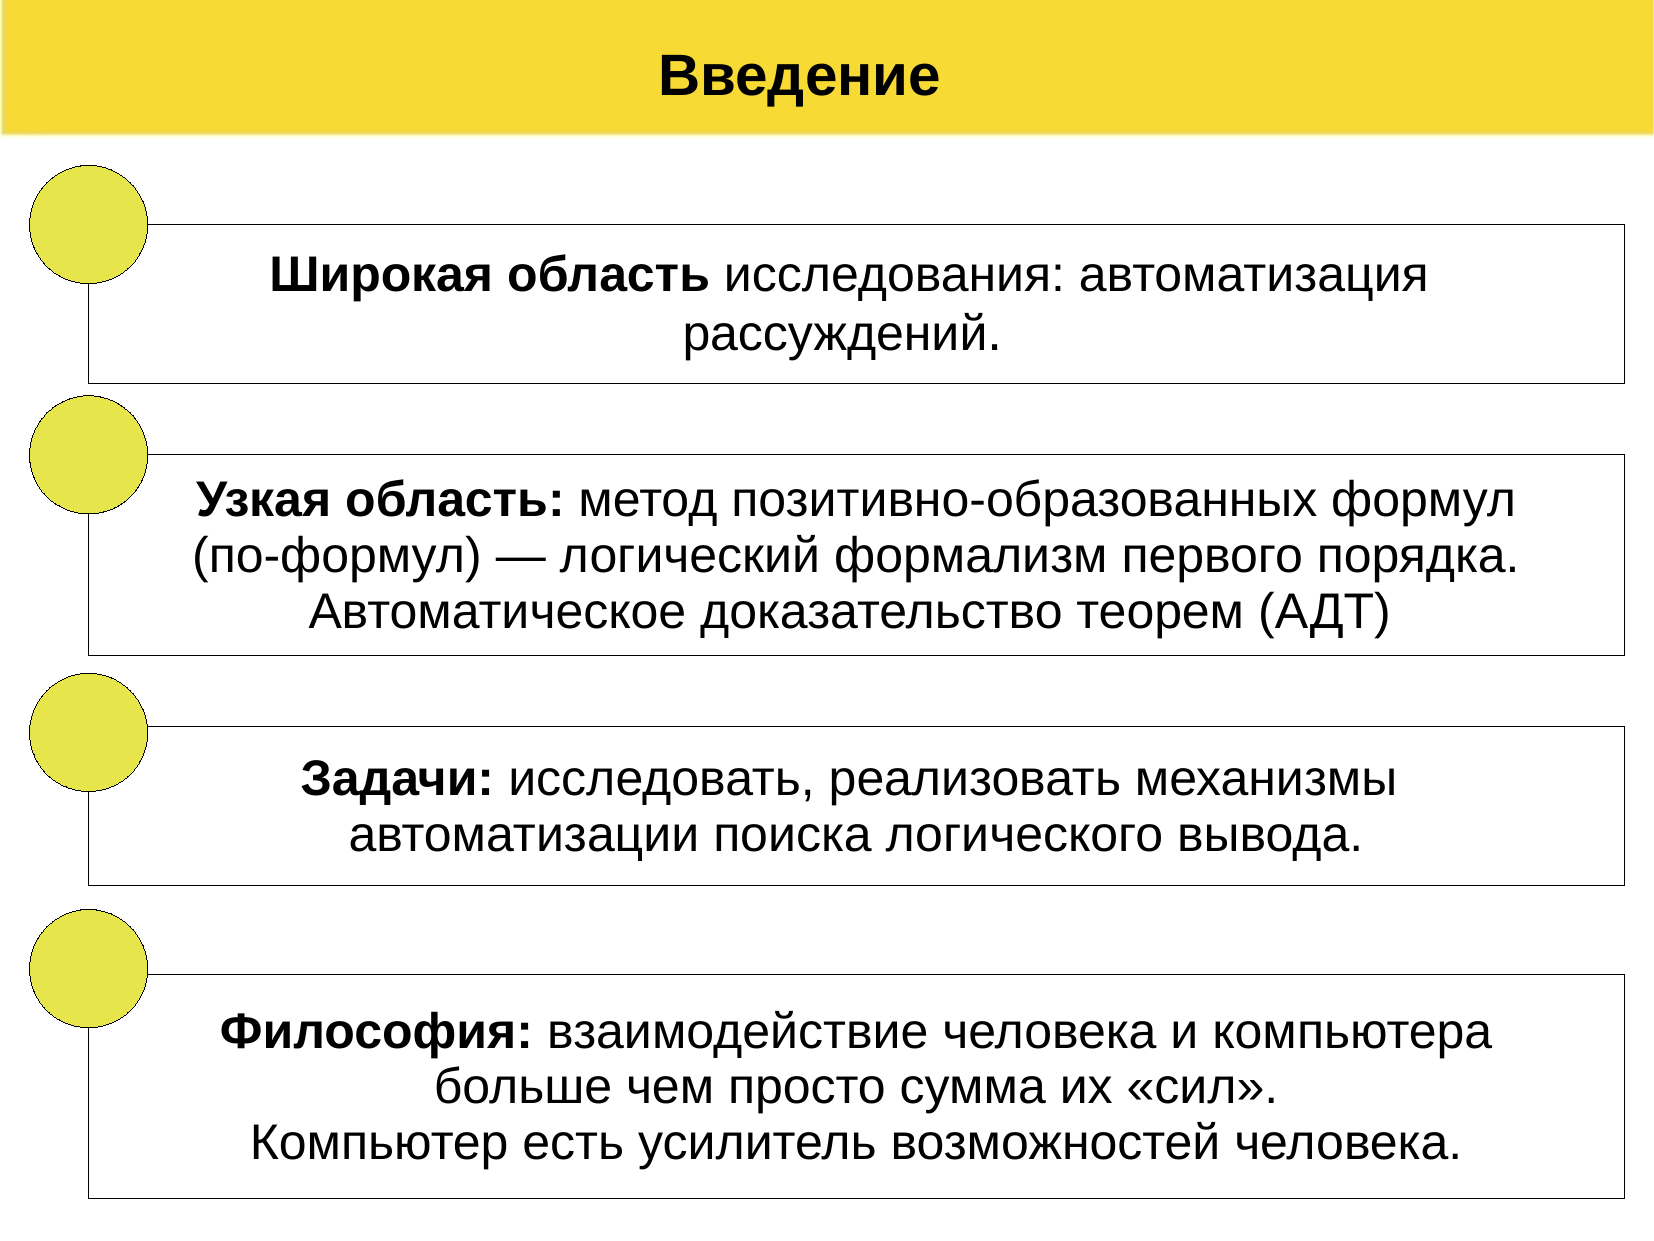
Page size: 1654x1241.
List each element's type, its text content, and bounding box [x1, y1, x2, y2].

text_box Введение [643, 35, 956, 116]
text_box [29, 909, 148, 1028]
text_box Философия: взаимодействие человека и компьютера больше чем просто сумма их «сил». Компьютер есть усилитель возможностей человека. [88, 974, 1625, 1199]
text_box Узкая область: метод позитивно-образованных формул (по-формул) — логический формализм первого порядка. Автоматическое доказательство теорем (АДТ) [88, 454, 1625, 656]
text_box Задачи: исследовать, реализовать механизмы автоматизации поиска логического вывода. [88, 726, 1625, 886]
text_box [29, 673, 148, 792]
picture [0, 0, 1654, 1241]
text_box Широкая область исследования: автоматизация рассуждений. [88, 224, 1625, 384]
text_box [29, 165, 148, 284]
text_box [29, 395, 148, 514]
